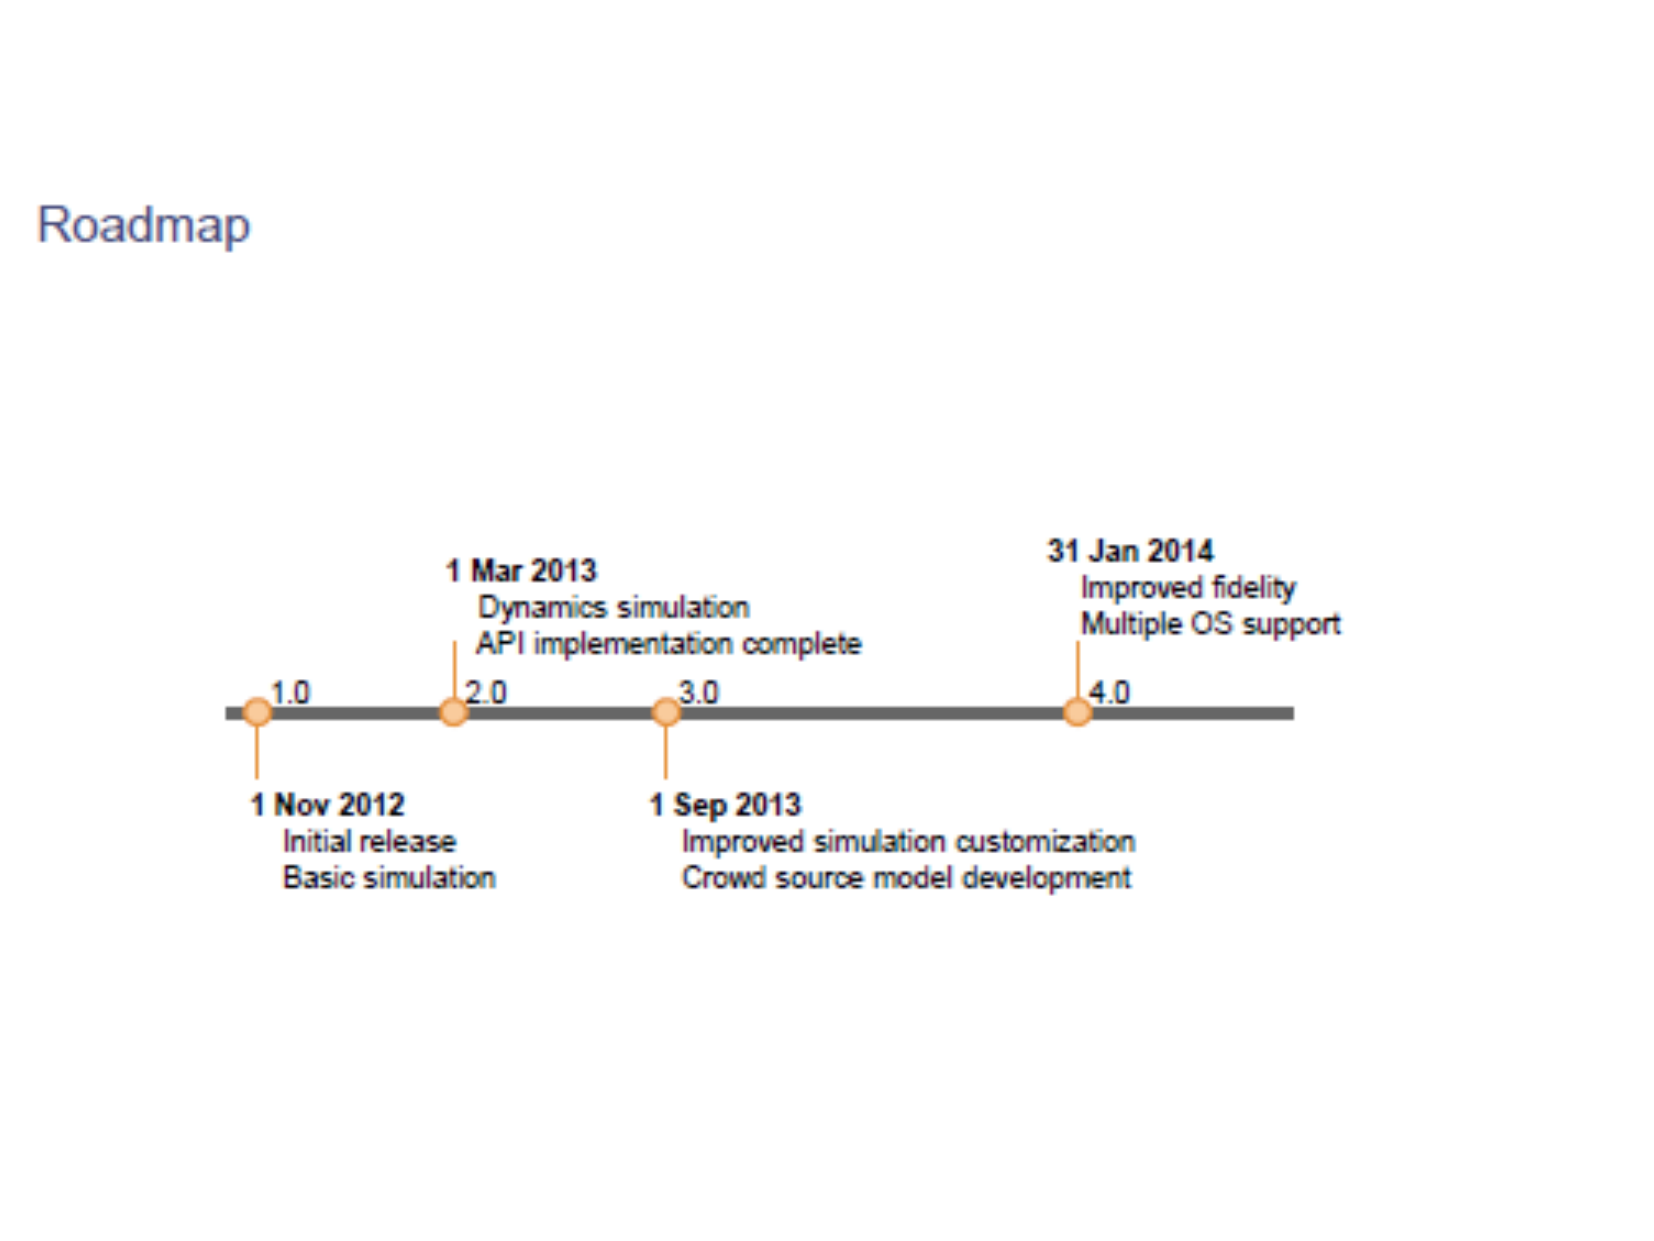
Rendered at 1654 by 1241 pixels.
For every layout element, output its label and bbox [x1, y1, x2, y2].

picture [19, 177, 1615, 1074]
